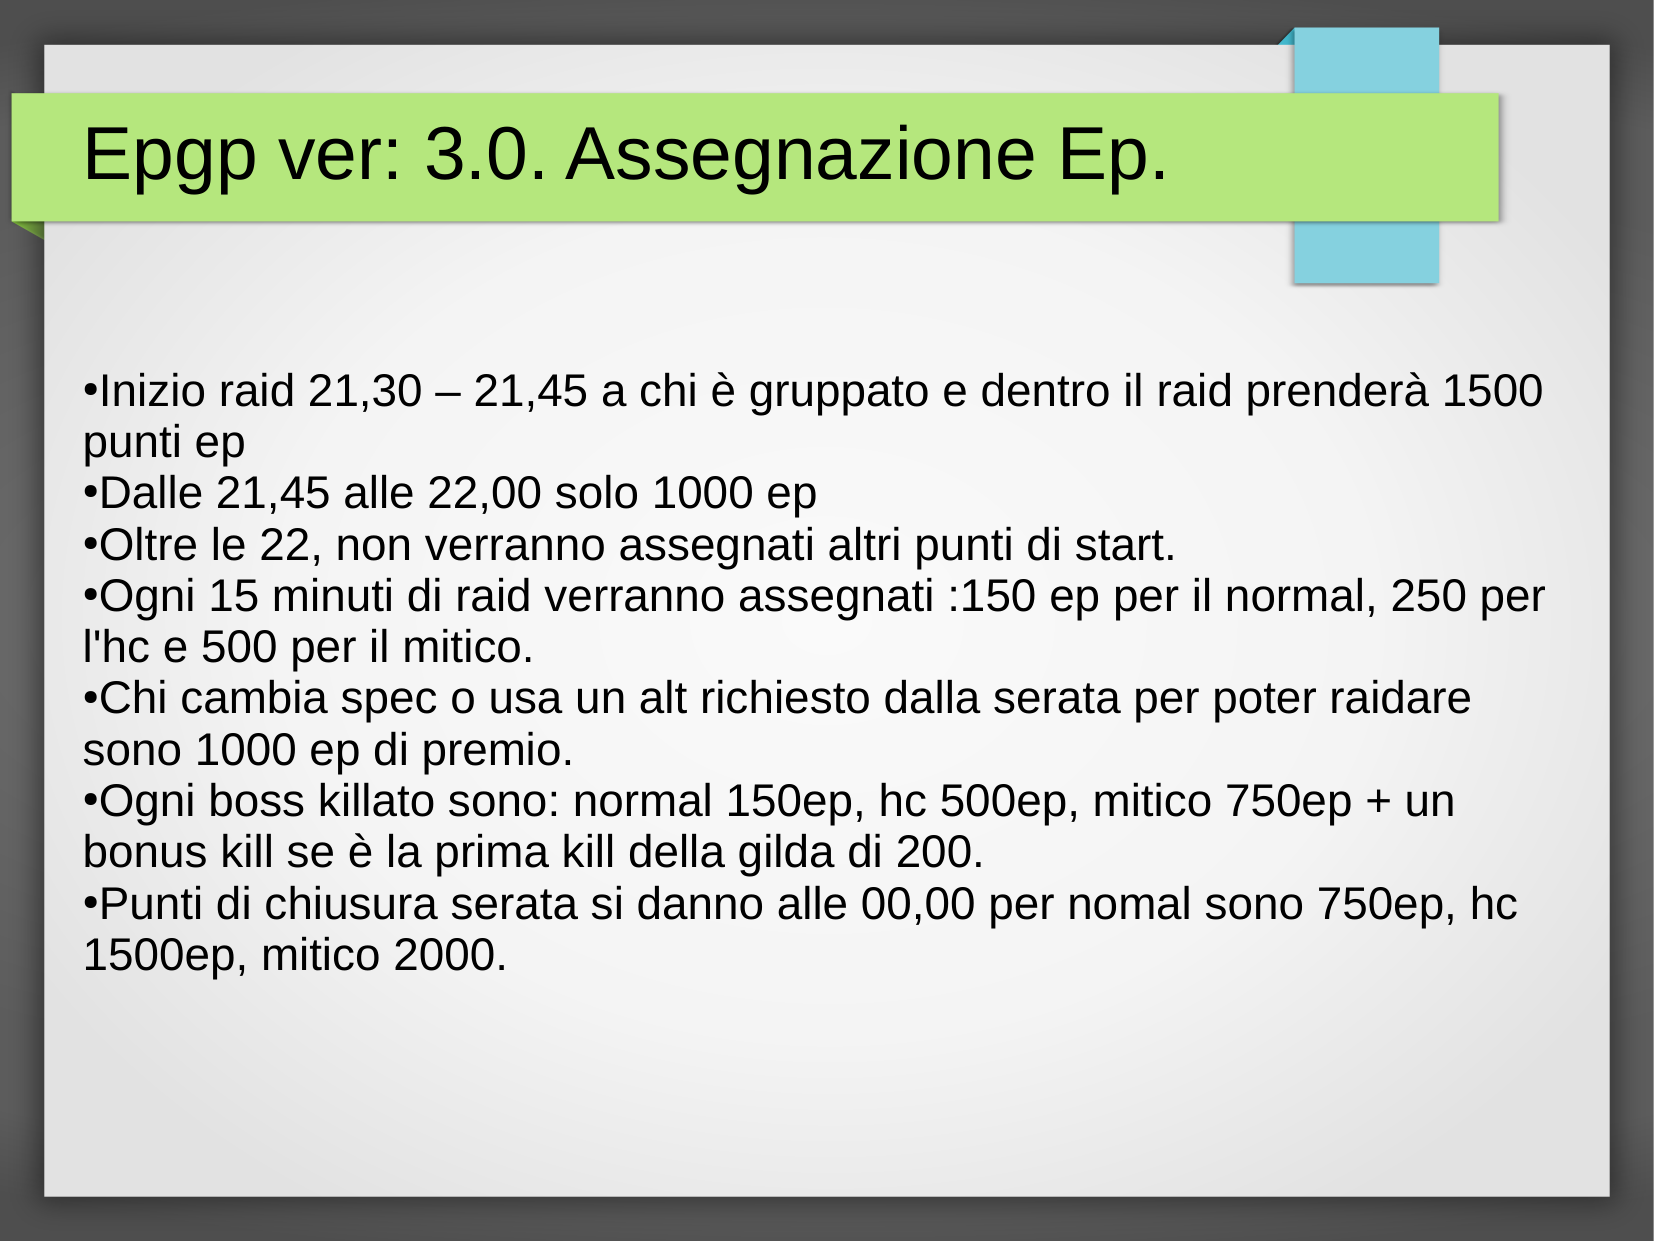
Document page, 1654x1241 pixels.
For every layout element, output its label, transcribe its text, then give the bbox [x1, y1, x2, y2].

picture [0, 0, 1654, 1241]
title Epgp ver: 3.0. Assegnazione Ep. [82, 94, 1264, 213]
subtitle Inizio raid 21,30 – 21,45 a chi è gruppato e dentro il raid prenderà 1500 punti ep Dalle 21,45 alle 22,00 solo 1000 ep Oltre le 22, non verranno assegnati altri punti di start. Ogni 15 minuti di raid verranno assegnati :150 ep per il normal, 250 per l'hc e 500 per il mitico. Chi cambia spec o usa un alt richiesto dalla serata per poter raidare sono 1000 ep di premio. Ogni boss killato sono: normal 150ep, hc 500ep, mitico 750ep + un bonus kill se è la prima kill della gilda di 200. Punti di chiusura serata si danno alle 00,00 per nomal sono 750ep, hc 1500ep, mitico 2000. [82, 290, 1571, 1010]
